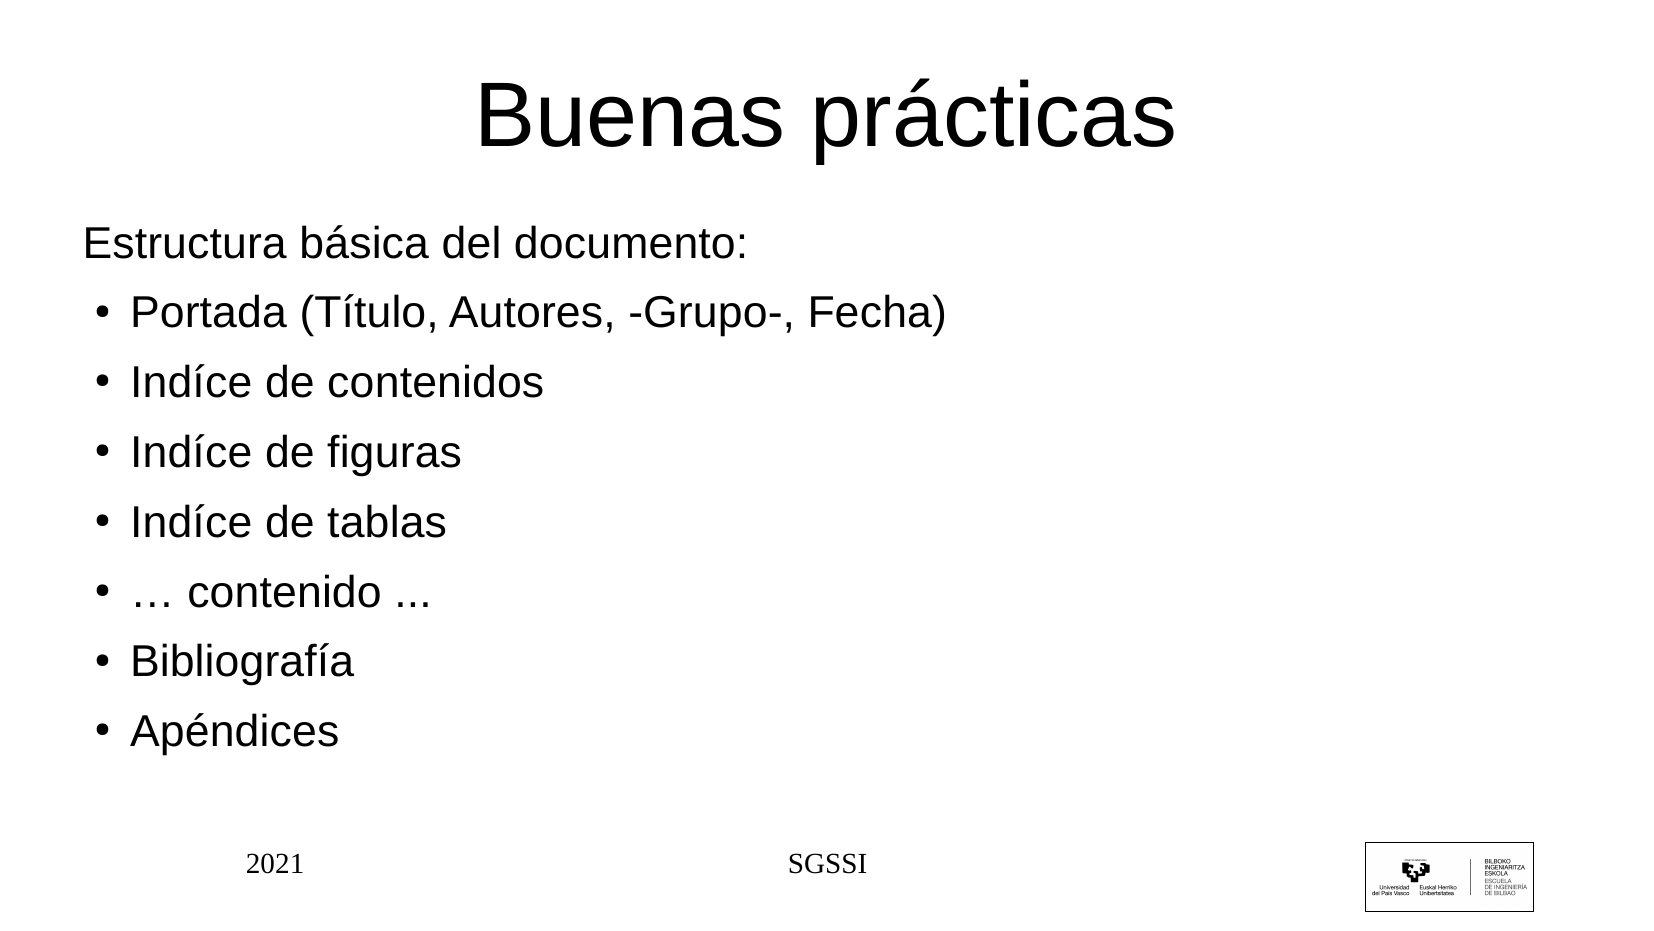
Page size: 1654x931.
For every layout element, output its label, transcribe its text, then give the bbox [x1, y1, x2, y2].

list Estructura básica del documento: Portada (Título, Autores, -Grupo-, Fecha) Indíce de contenidos Indíce de figuras Indíce de tablas … contenido ... Bibliografía Apéndices [82, 217, 1571, 758]
title Buenas prácticas [82, 37, 1571, 193]
picture [1366, 843, 1533, 911]
